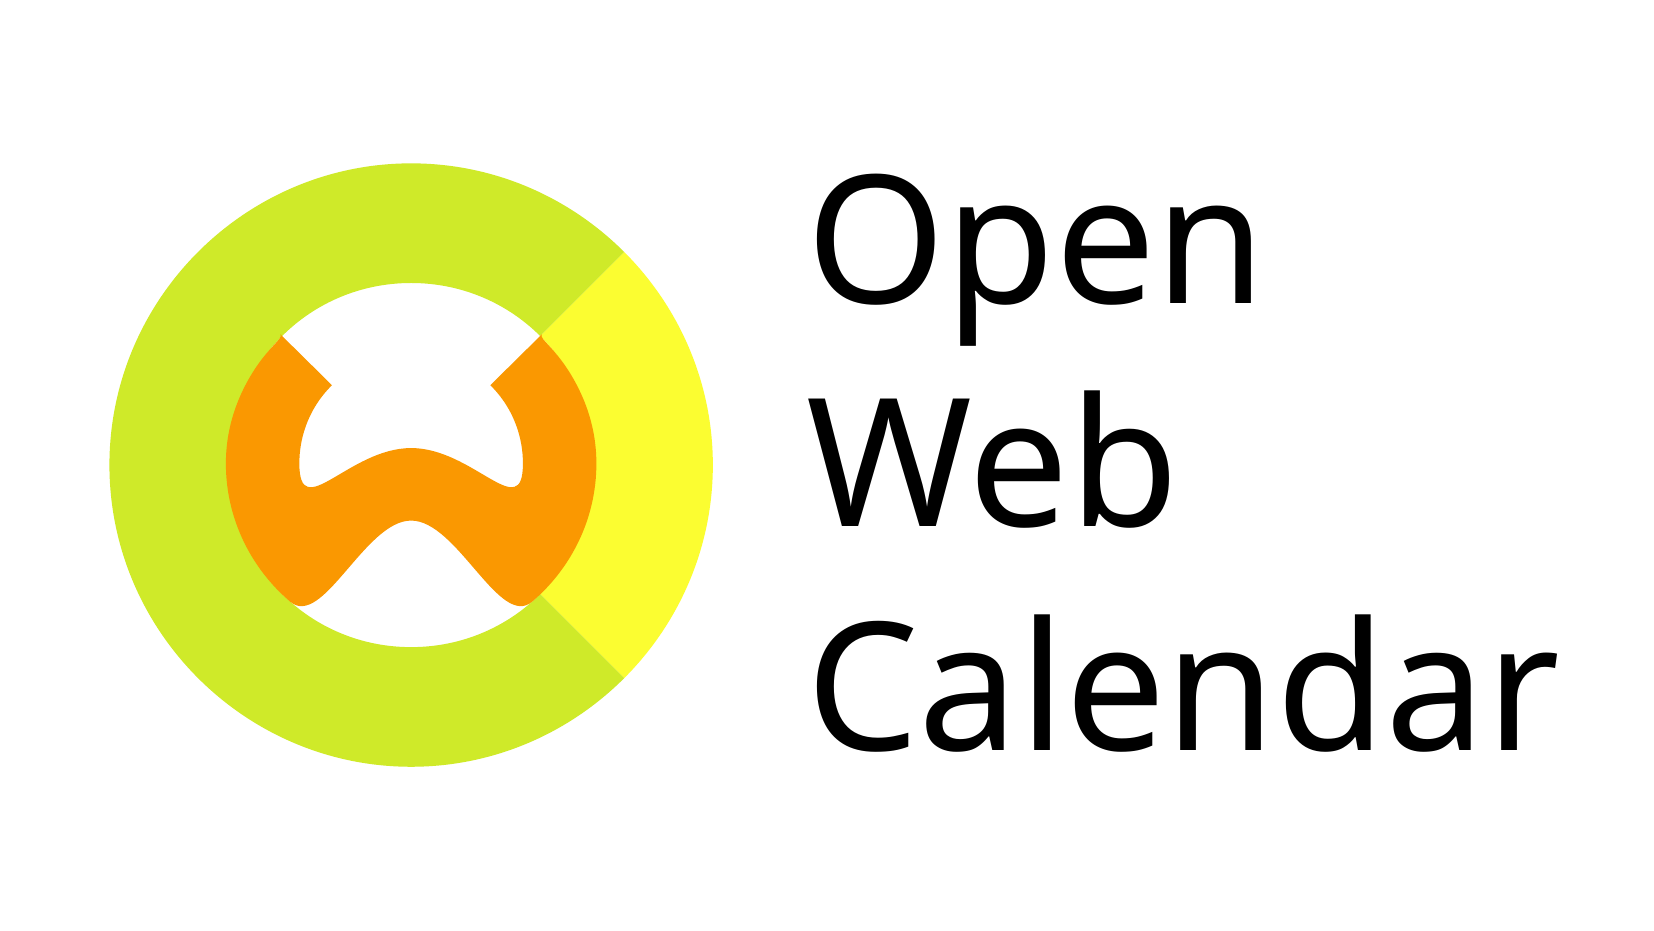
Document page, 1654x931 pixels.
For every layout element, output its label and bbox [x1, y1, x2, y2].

picture [0, 51, 1654, 879]
